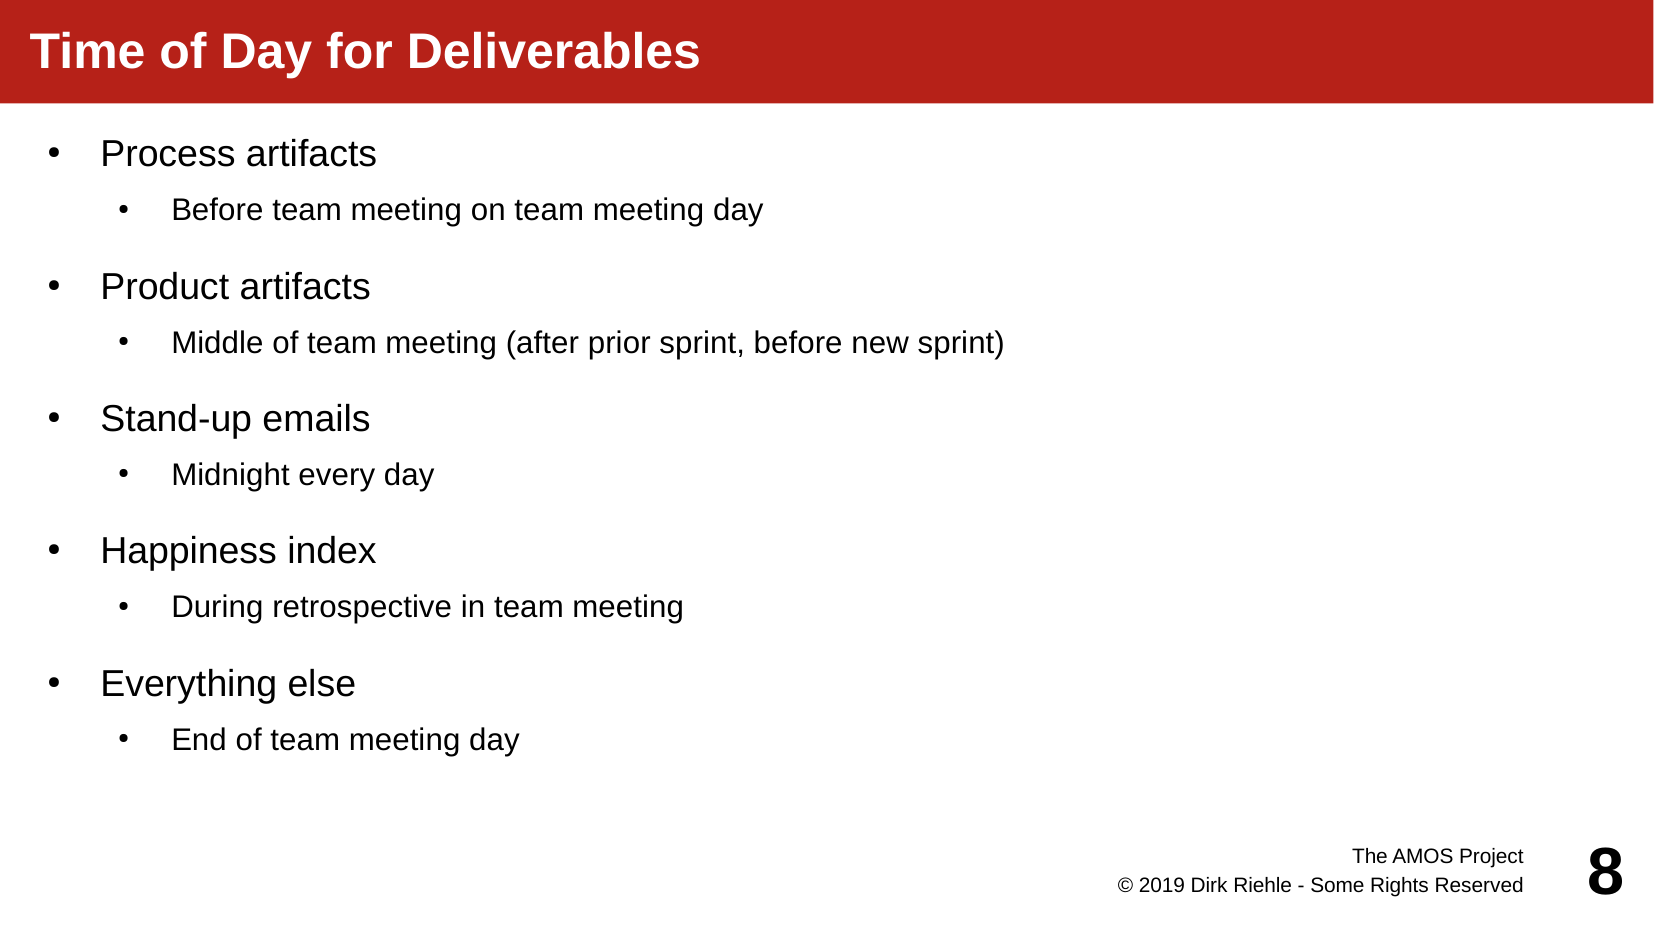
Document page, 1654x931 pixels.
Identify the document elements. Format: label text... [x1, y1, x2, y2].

list Process artifacts Before team meeting on team meeting day Product artifacts Middle of team meeting (after prior sprint, before new sprint) Stand-up emails Midnight every day Happiness index During retrospective in team meeting Everything else End of team meeting day [29, 132, 1625, 798]
title Time of Day for Deliverables [0, 0, 1654, 104]
